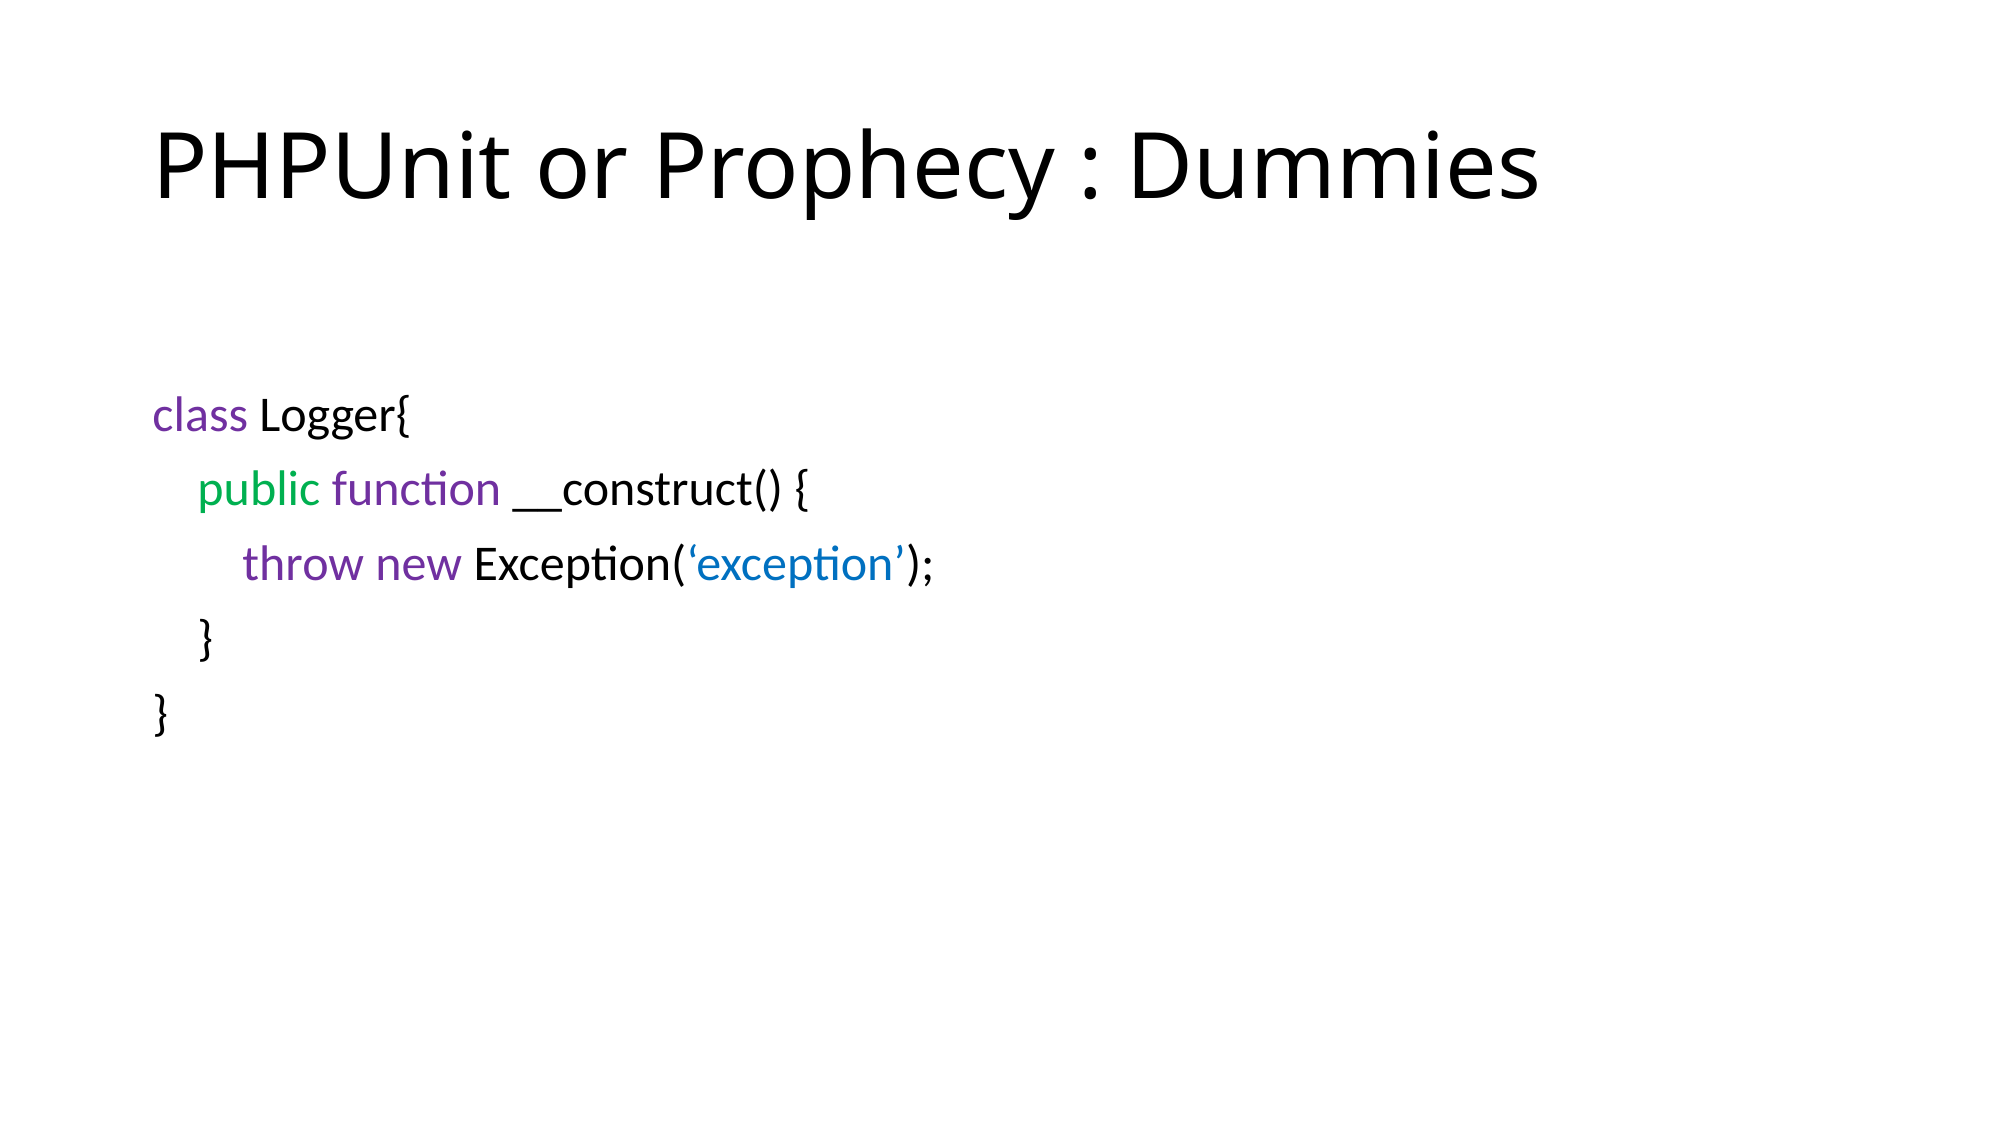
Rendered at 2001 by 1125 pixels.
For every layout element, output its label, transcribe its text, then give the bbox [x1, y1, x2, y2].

title PHPUnit or Prophecy : Dummies [137, 59, 1863, 278]
list class Logger{ public function __construct() { throw new Exception(‘exception’); } } [137, 299, 1863, 1014]
